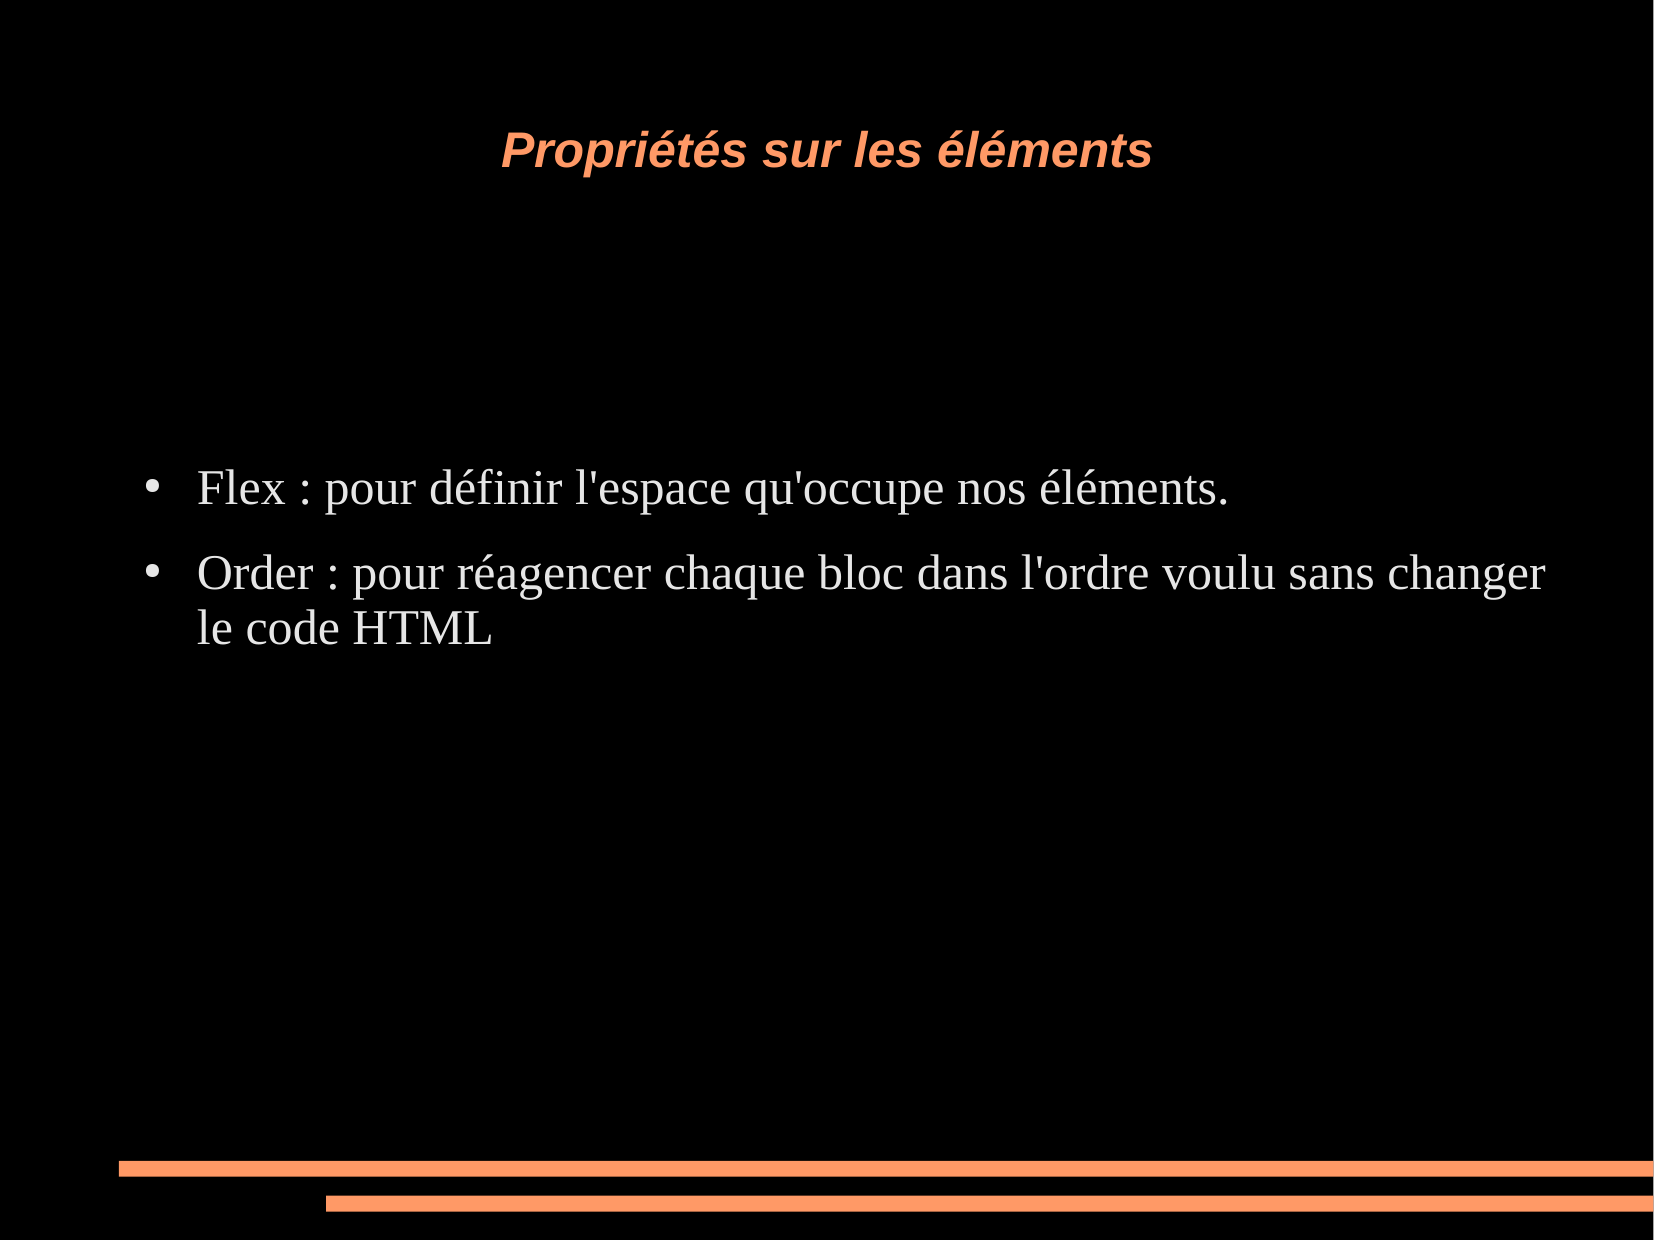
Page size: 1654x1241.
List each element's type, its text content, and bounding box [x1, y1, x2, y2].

list Flex : pour définir l'espace qu'occupe nos éléments. Order : pour réagencer chaque bloc dans l'ordre voulu sans changer le code HTML [125, 459, 1565, 1241]
title Propriétés sur les éléments [121, 46, 1534, 254]
